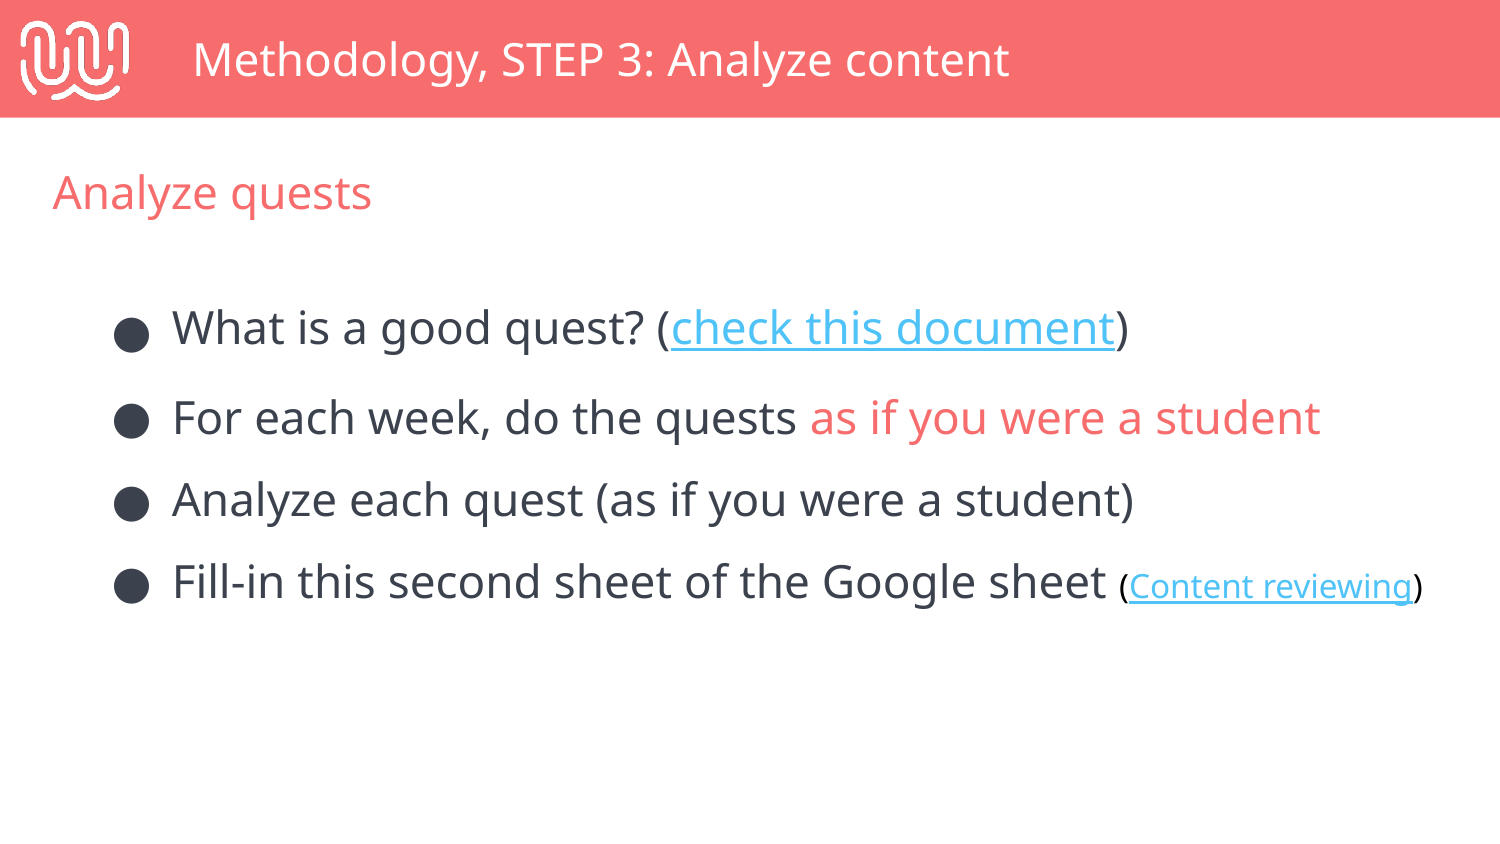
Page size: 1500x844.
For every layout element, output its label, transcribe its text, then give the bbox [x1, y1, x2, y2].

list What is a good quest? (check this document) For each week, do the quests as if you were a student Analyze each quest (as if you were a student) Fill-in this second sheet of the Google sheet (Content reviewing) [96, 224, 1439, 647]
title Analyze quests [52, 132, 1149, 251]
title Methodology, STEP 3: Analyze content [192, 0, 1245, 118]
picture [20, 20, 134, 101]
